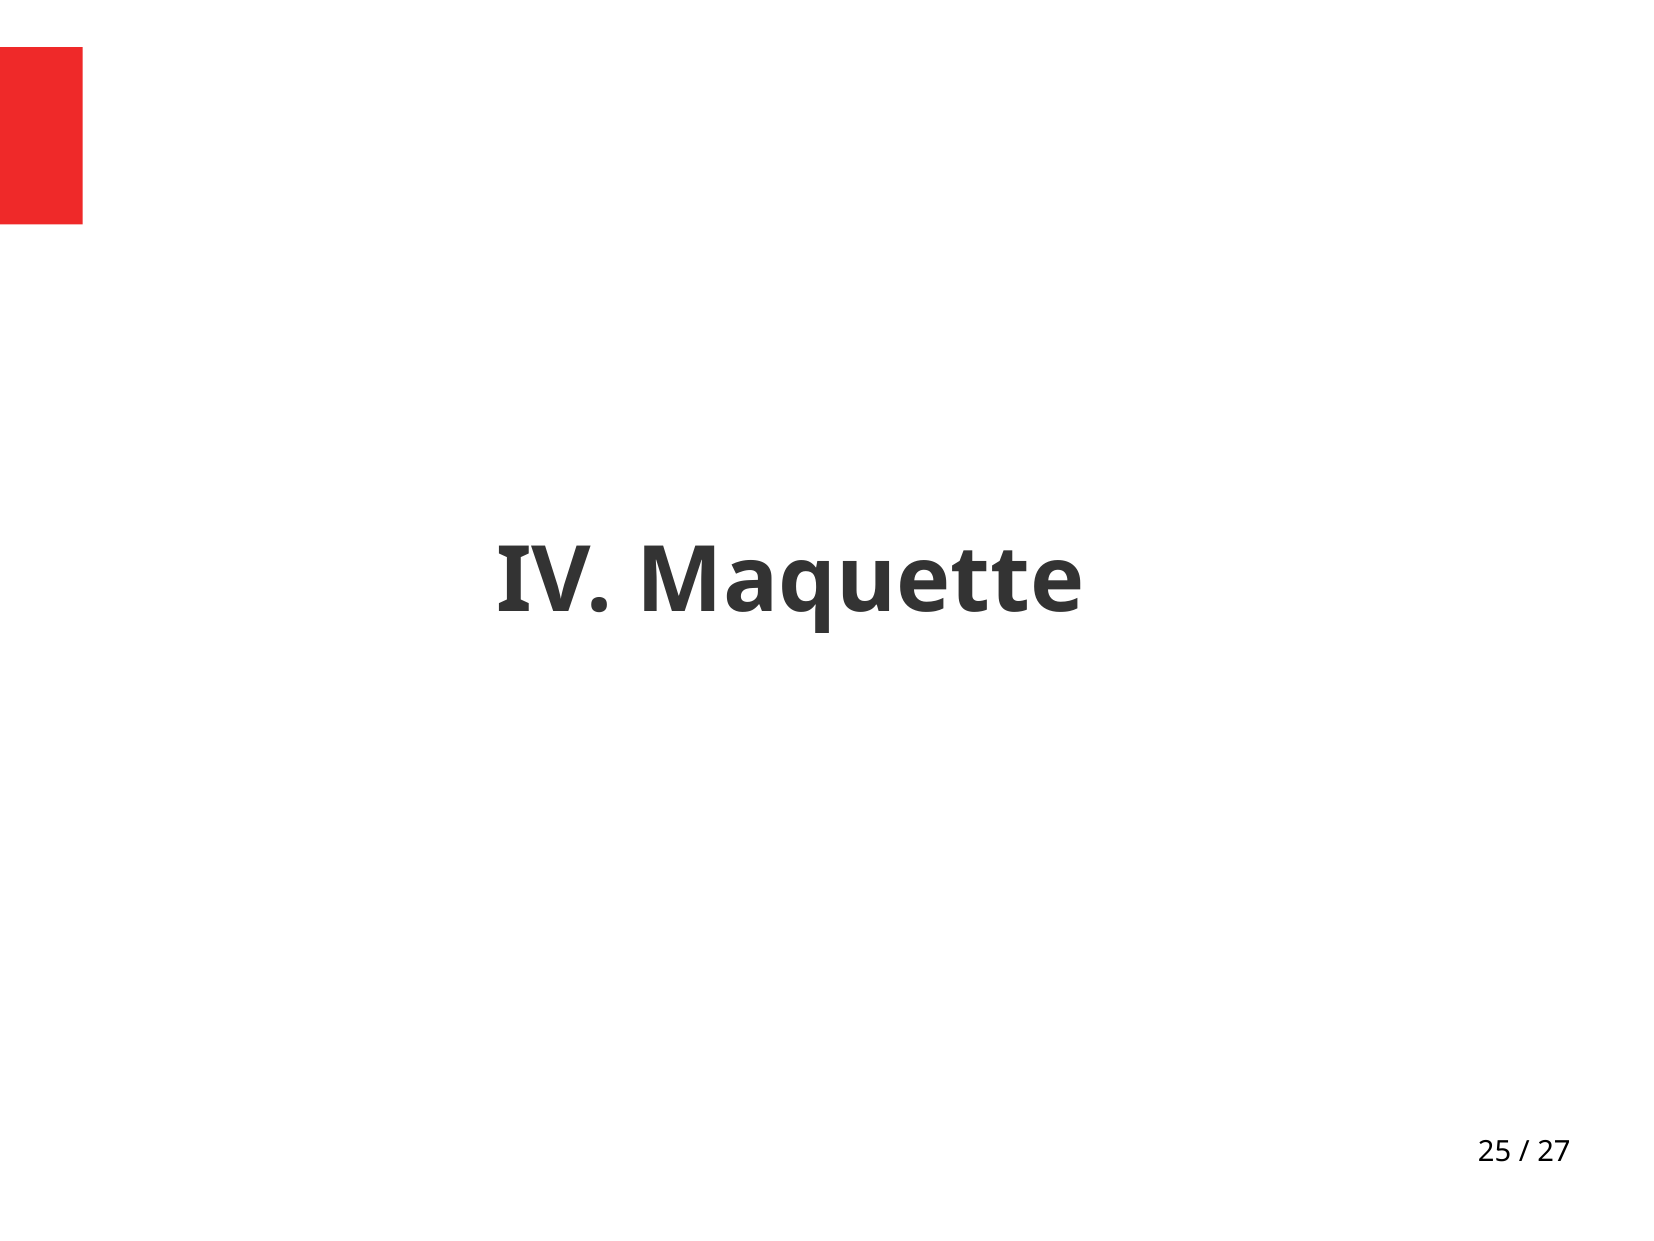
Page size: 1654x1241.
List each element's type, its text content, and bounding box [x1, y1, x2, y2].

title IV. Maquette [496, 472, 1193, 680]
